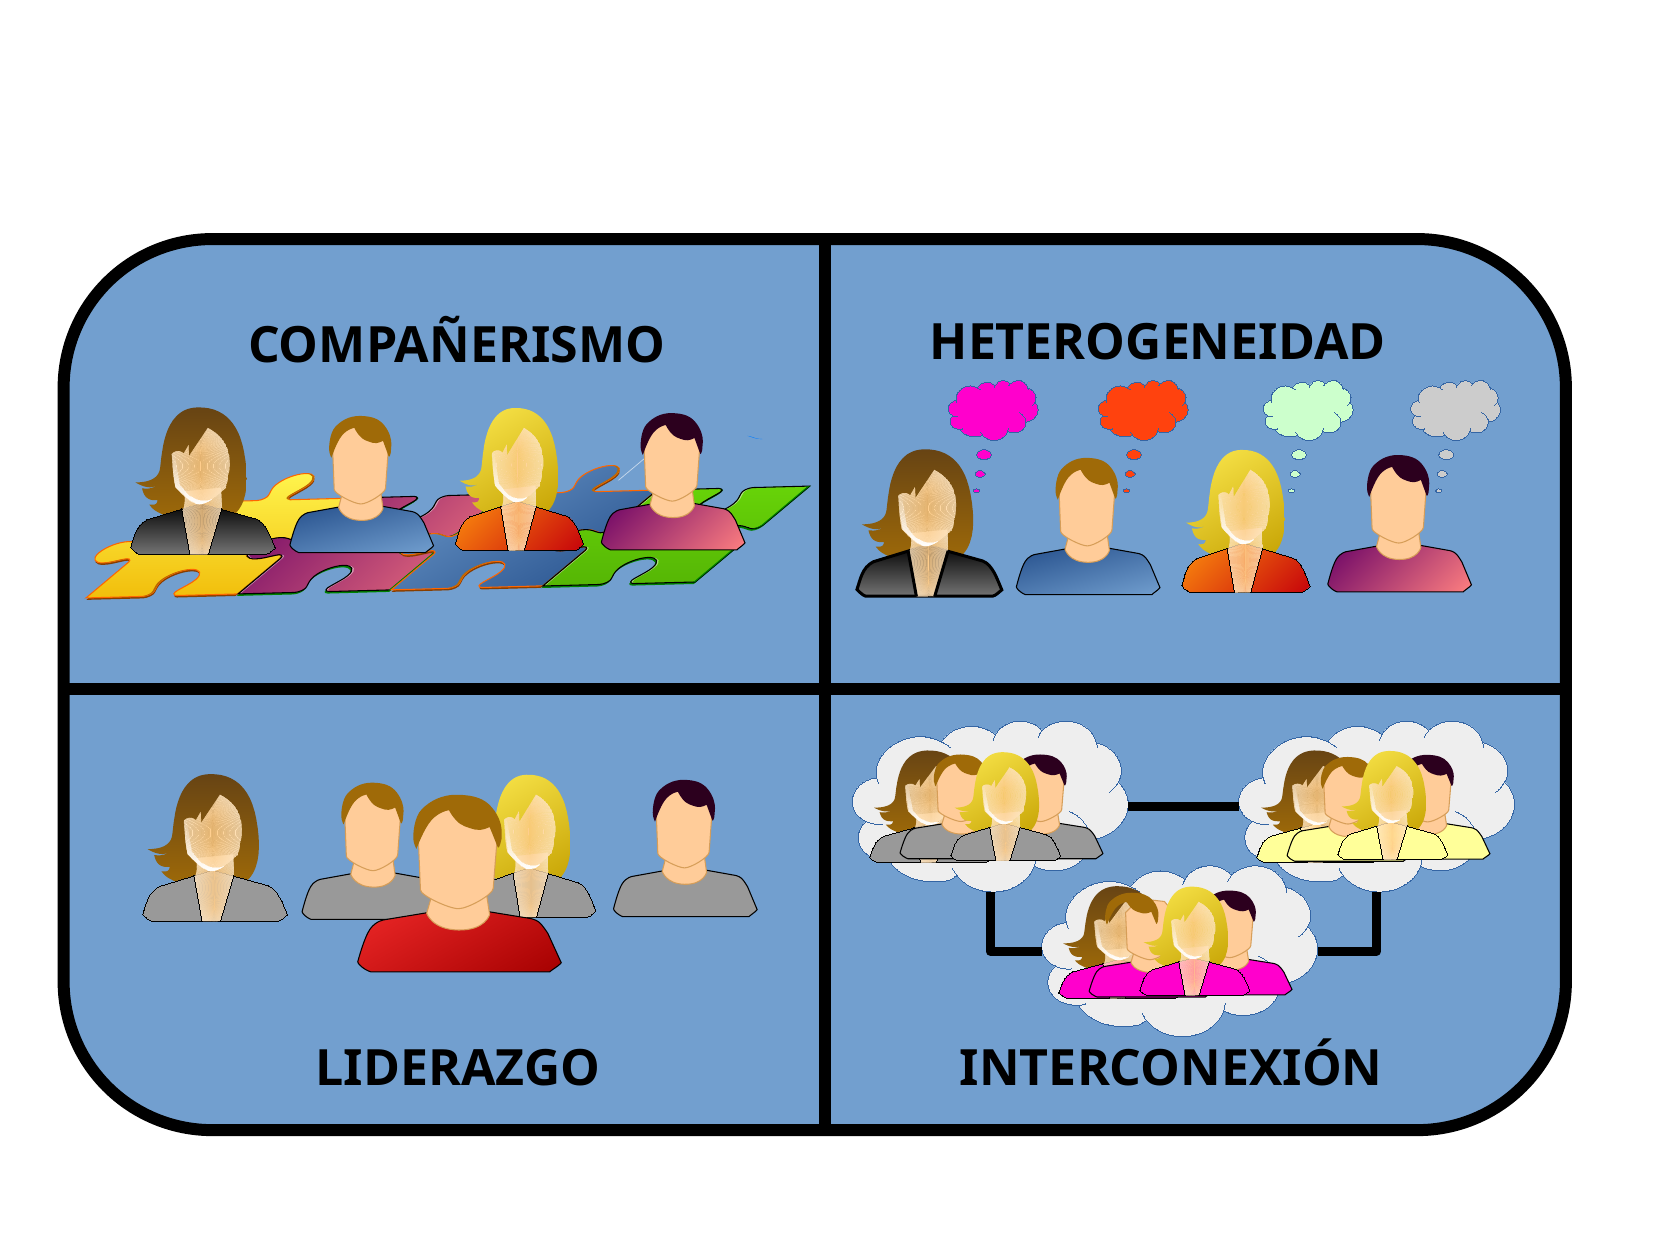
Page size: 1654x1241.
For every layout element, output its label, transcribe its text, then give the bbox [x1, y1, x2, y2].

text_box LIDERAZGO [301, 1024, 662, 1098]
text_box [63, 239, 1566, 1131]
text_box [831, 239, 1566, 683]
text_box INTERCONEXIÓN [945, 1024, 1441, 1098]
text_box COMPAÑERISMO [233, 301, 729, 376]
text_box HETEROGENEIDAD [915, 298, 1471, 372]
